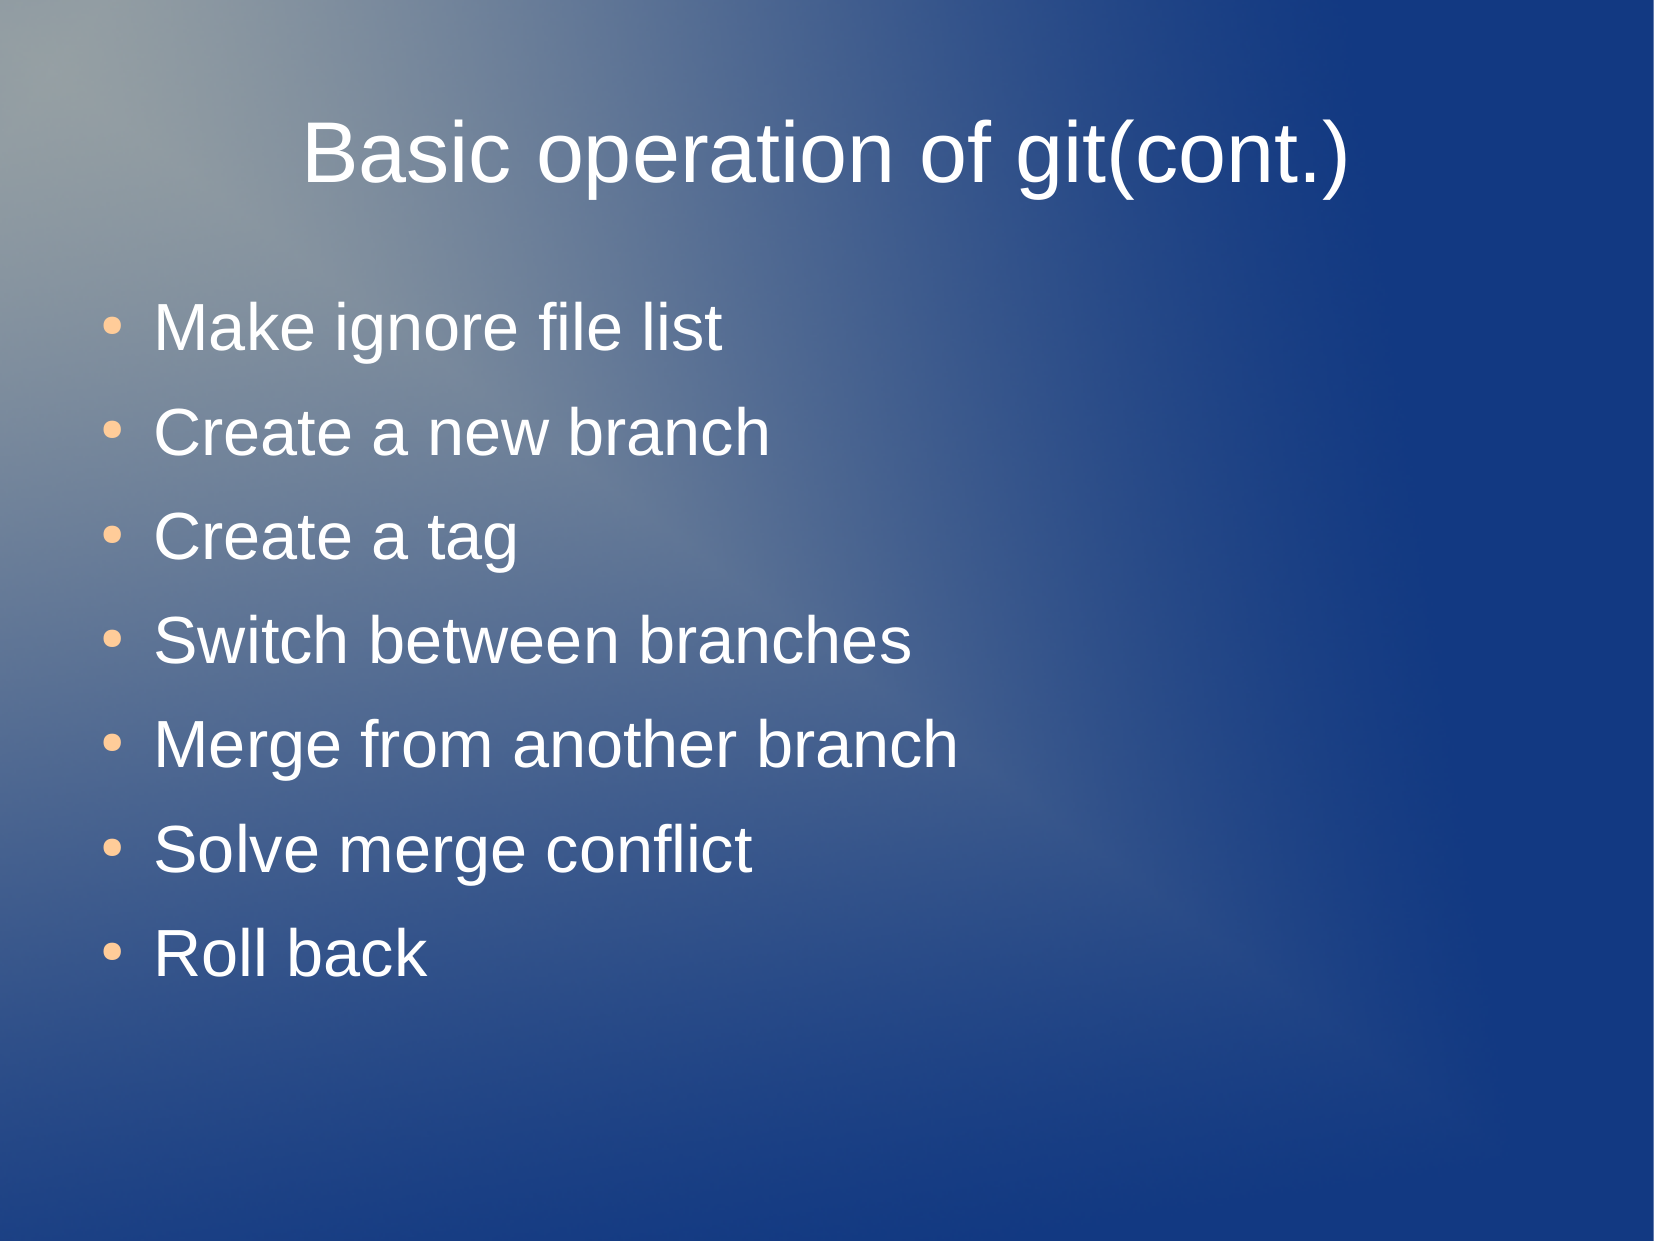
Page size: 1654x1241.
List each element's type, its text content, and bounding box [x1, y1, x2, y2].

picture [0, 0, 1654, 1241]
list Make ignore file list Create a new branch Create a tag Switch between branches Merge from another branch Solve merge conflict Roll back [82, 290, 1571, 1010]
title Basic operation of git(cont.) [82, 49, 1571, 257]
